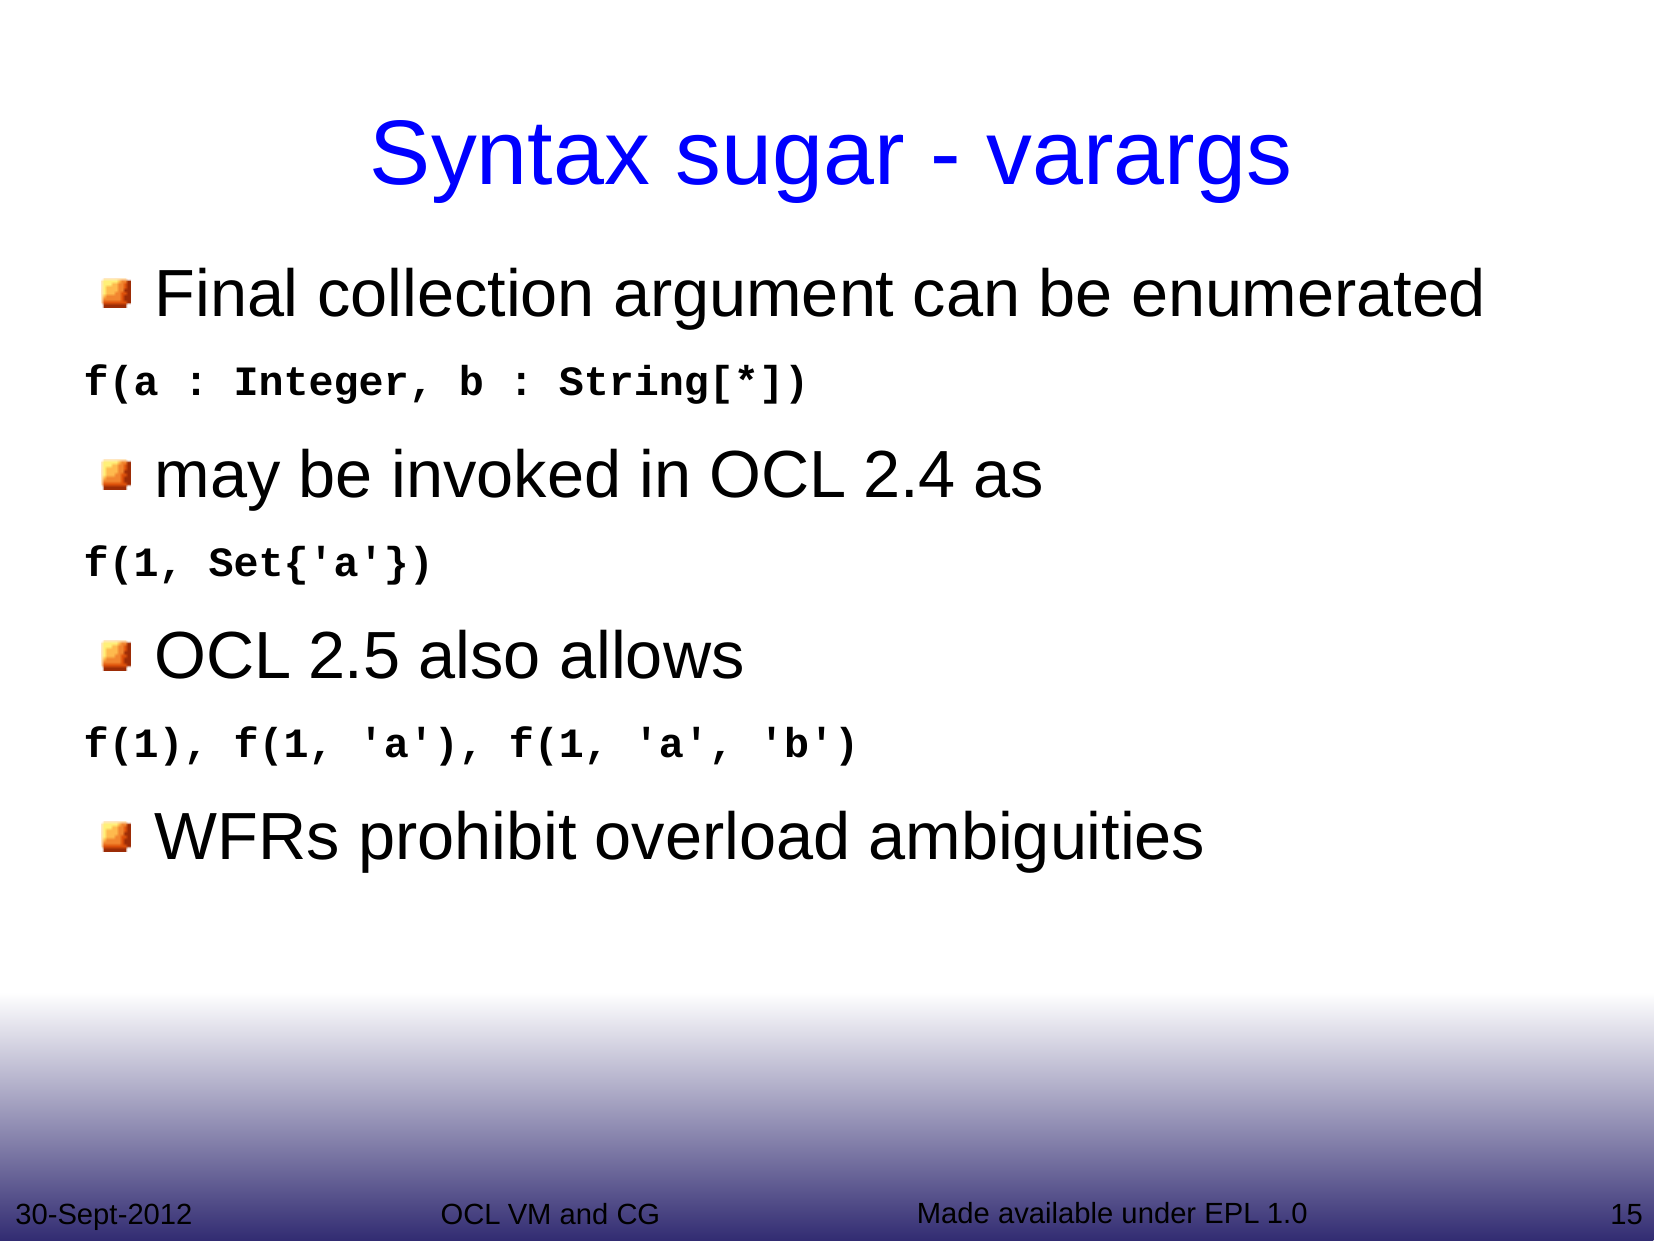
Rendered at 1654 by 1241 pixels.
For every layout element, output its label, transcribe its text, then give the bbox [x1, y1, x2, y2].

list Final collection argument can be enumerated f(a : Integer, b : String[*]) may be invoked in OCL 2.4 as f(1, Set{'a'}) OCL 2.5 also allows f(1), f(1, 'a'), f(1, 'a', 'b') WFRs prohibit overload ambiguities [83, 255, 1572, 1075]
title Syntax sugar - varargs [0, 49, 1654, 257]
